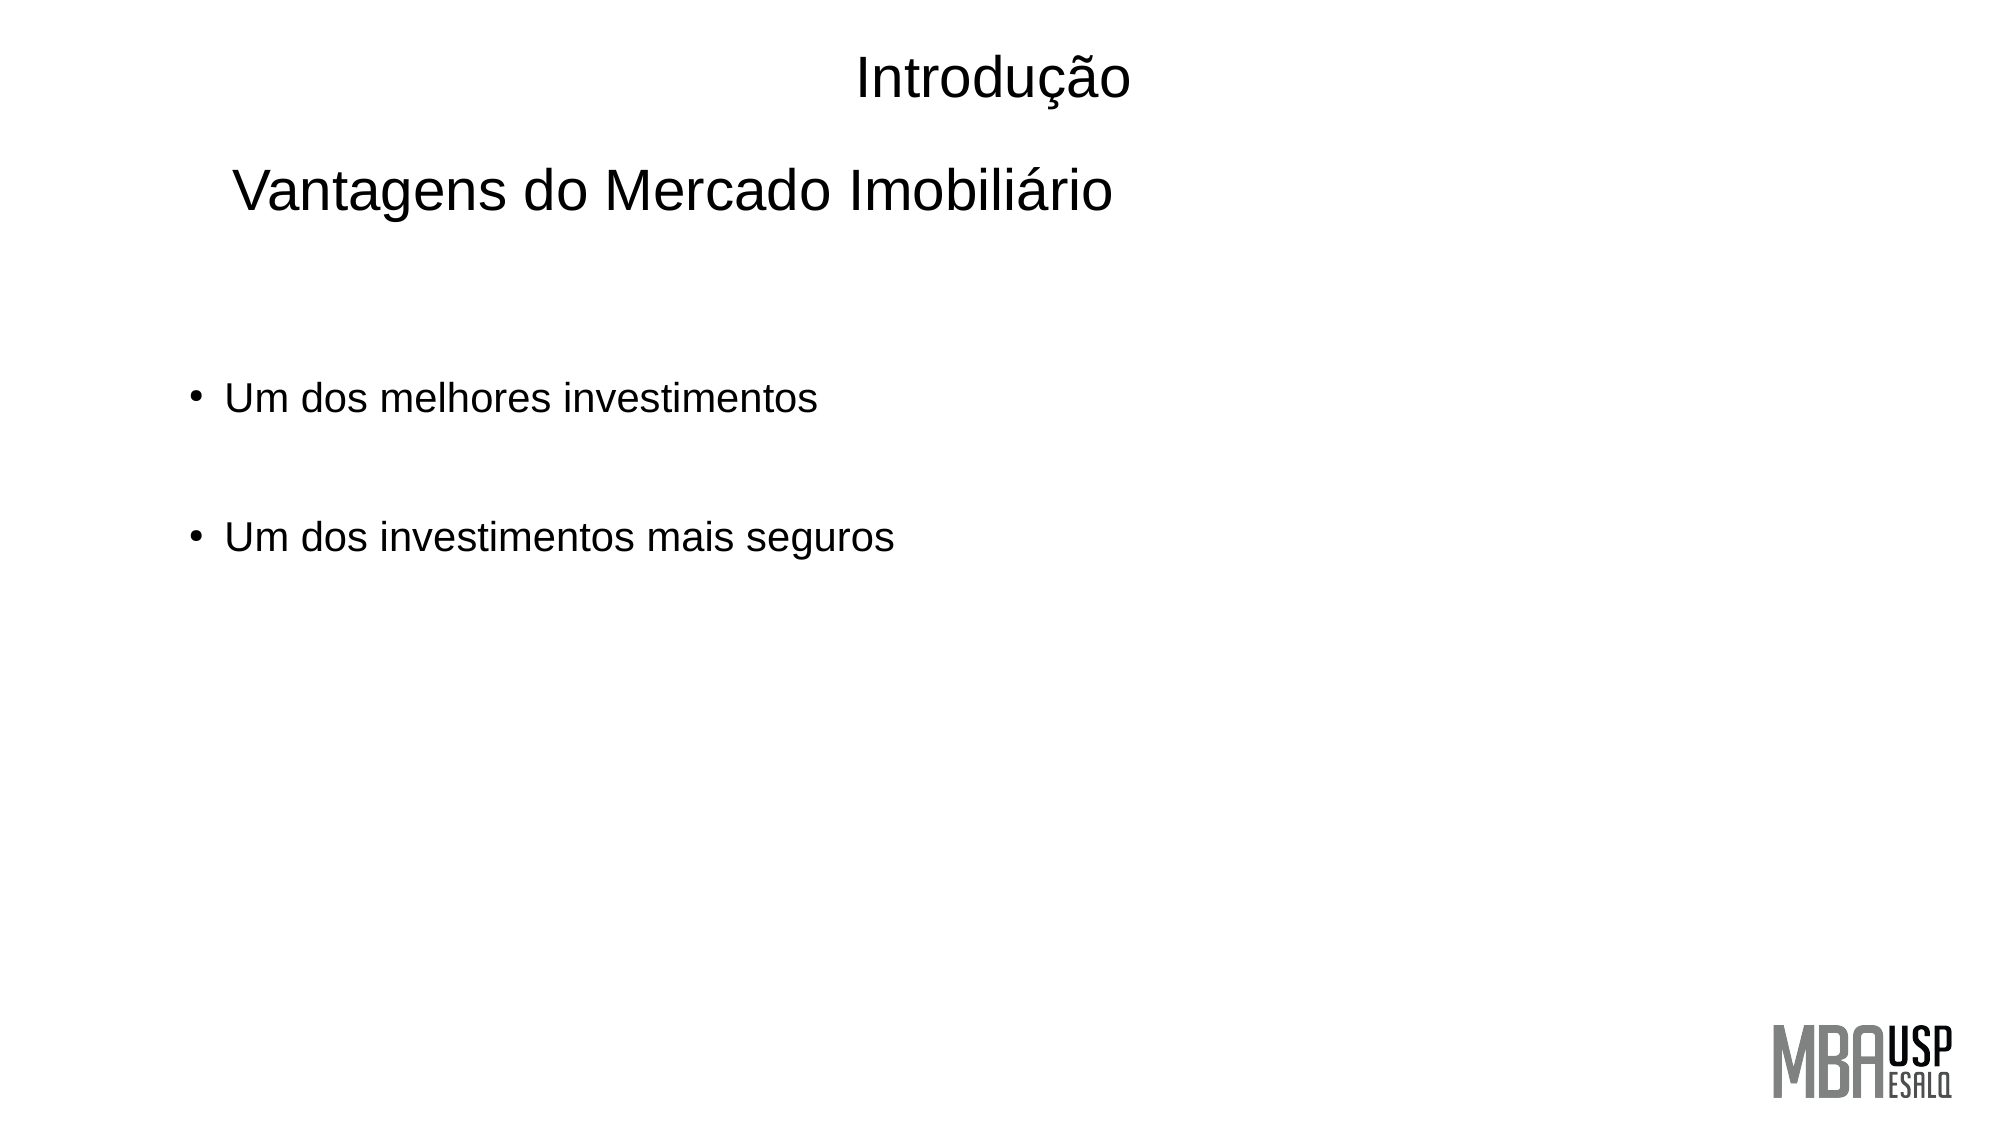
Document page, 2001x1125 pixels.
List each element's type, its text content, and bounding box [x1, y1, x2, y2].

text_box Vantagens do Mercado Imobiliário Um dos melhores investimentos Um dos investimentos mais seguros [82, 150, 1951, 976]
text_box Introdução [37, 37, 1951, 118]
picture [1765, 1021, 1960, 1102]
